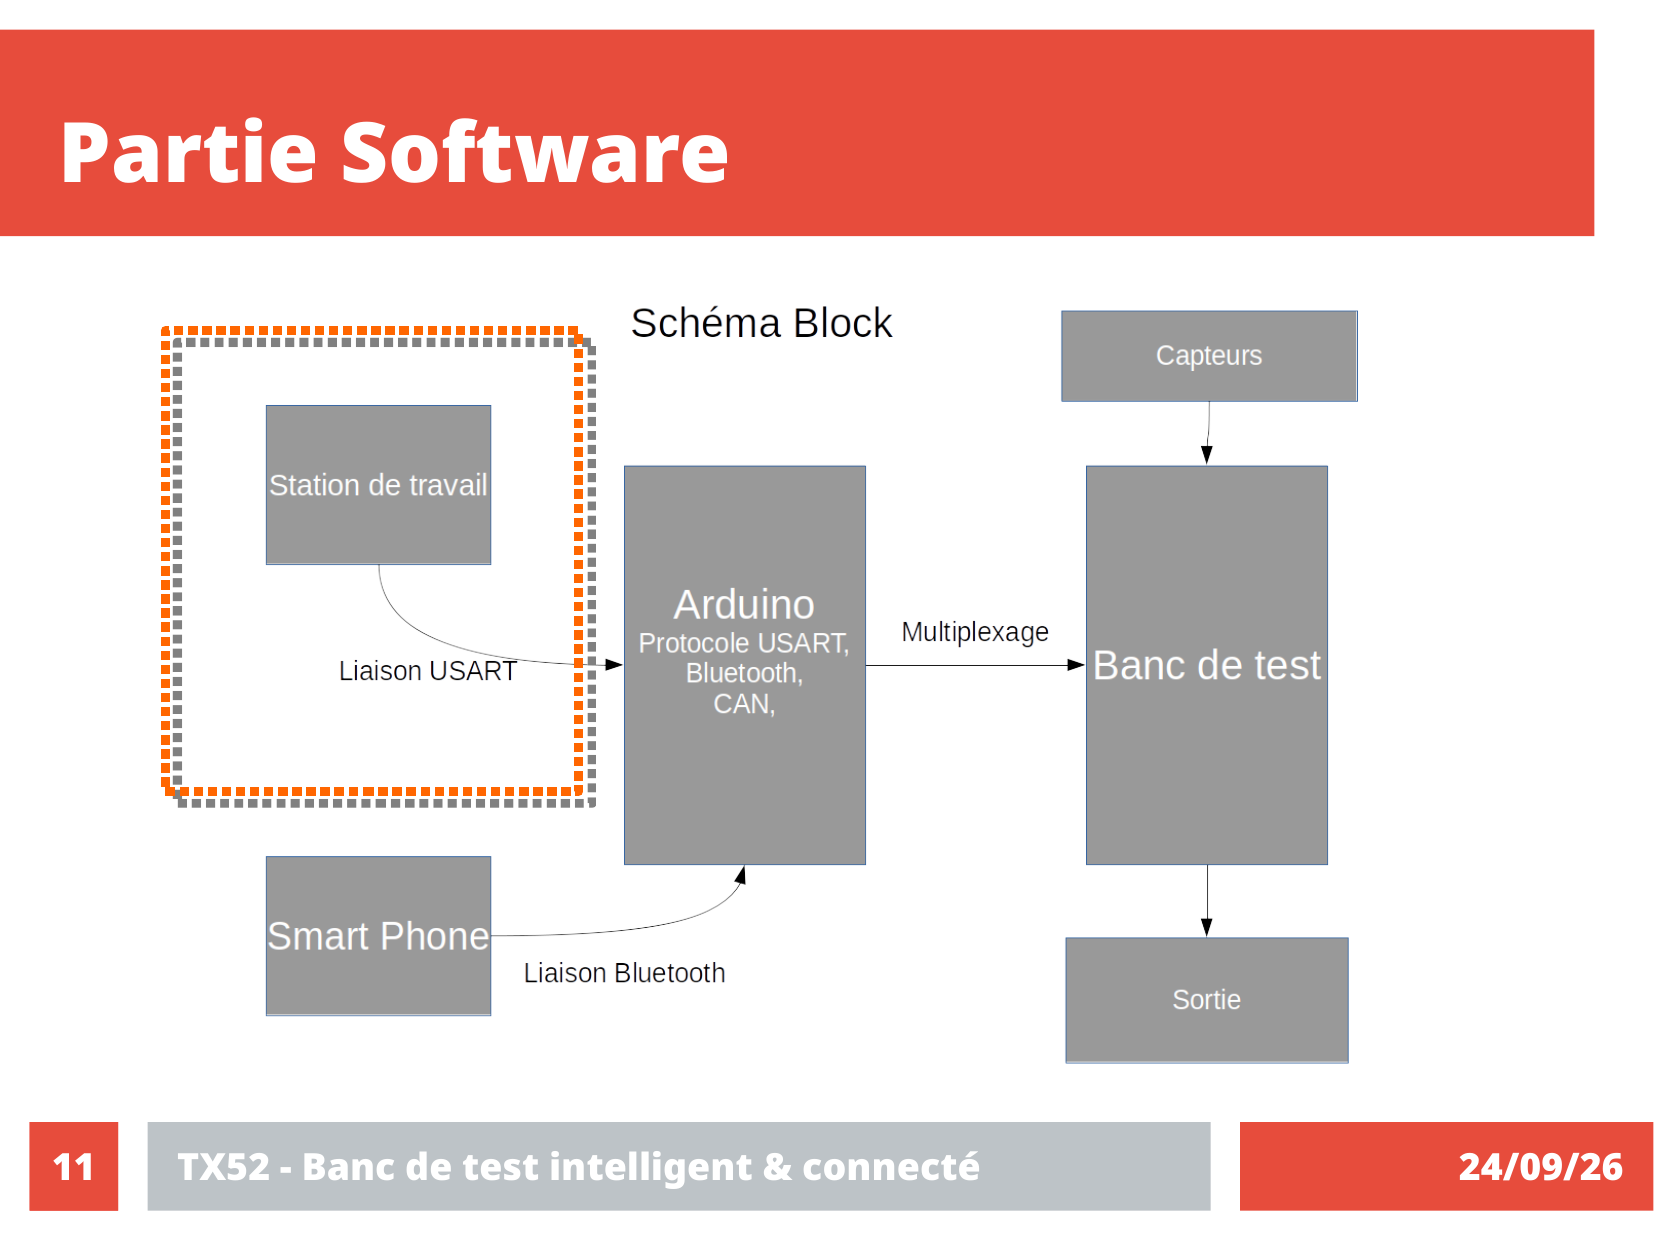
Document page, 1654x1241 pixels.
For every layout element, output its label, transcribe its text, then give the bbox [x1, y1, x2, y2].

text_box [165, 330, 579, 792]
picture [241, 259, 1394, 1075]
title Partie Software [59, 59, 1595, 207]
